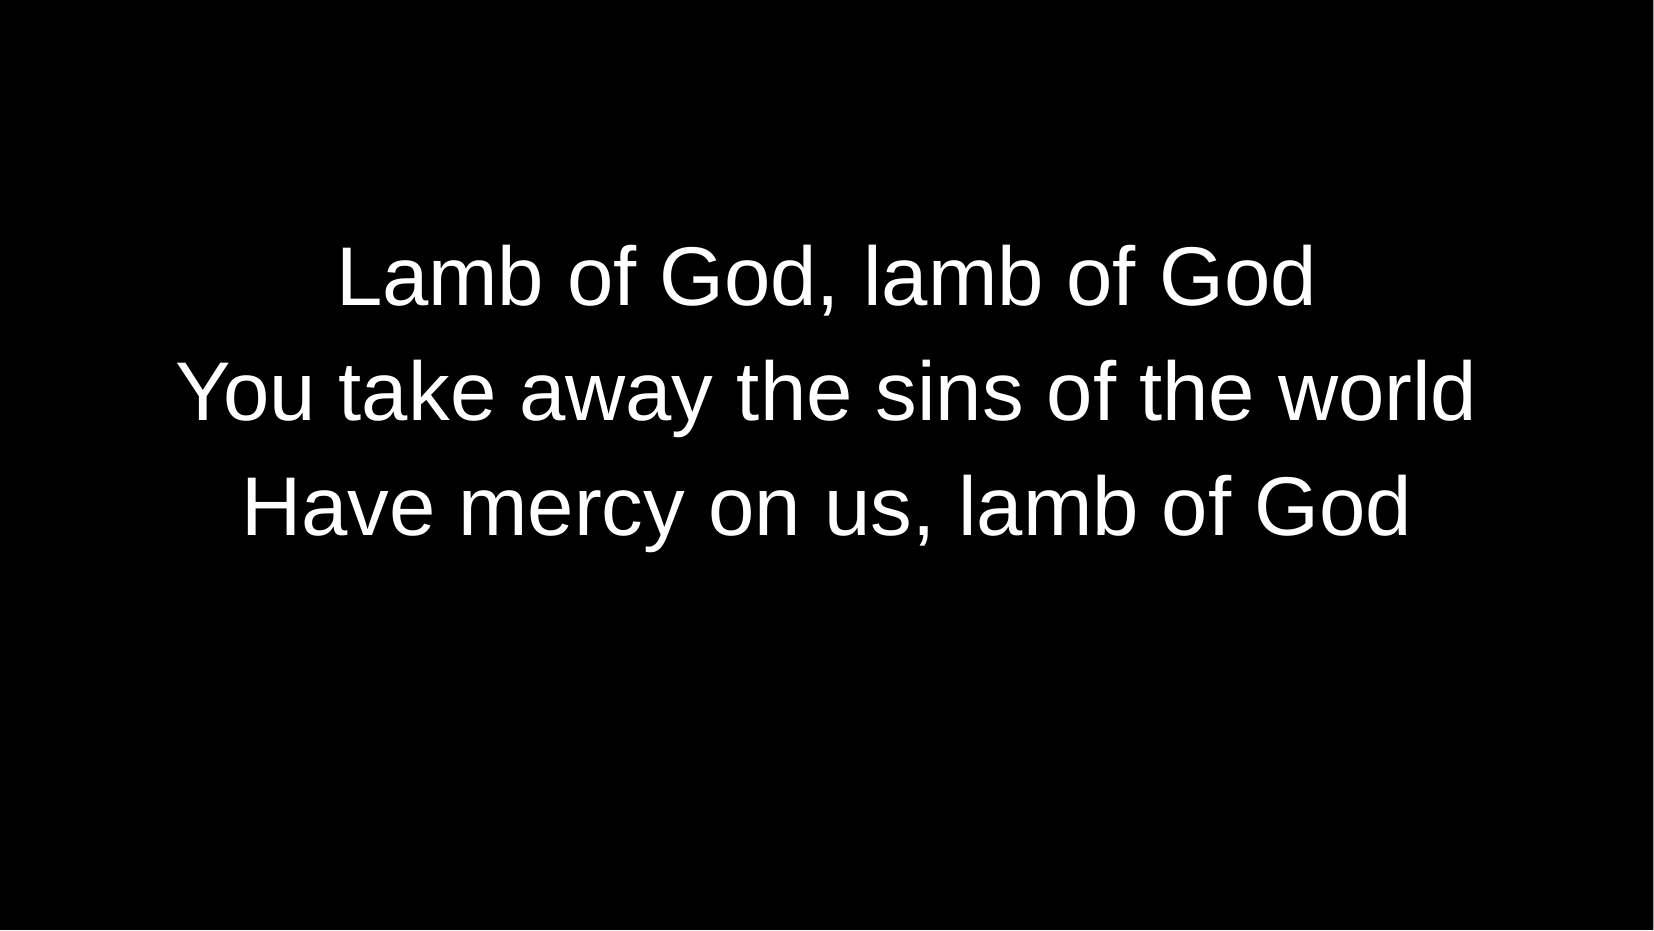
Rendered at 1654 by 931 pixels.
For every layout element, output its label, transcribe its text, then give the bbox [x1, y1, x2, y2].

list Lamb of God, lamb of God You take away the sins of the world Have mercy on us, lamb of God [0, 230, 1654, 931]
